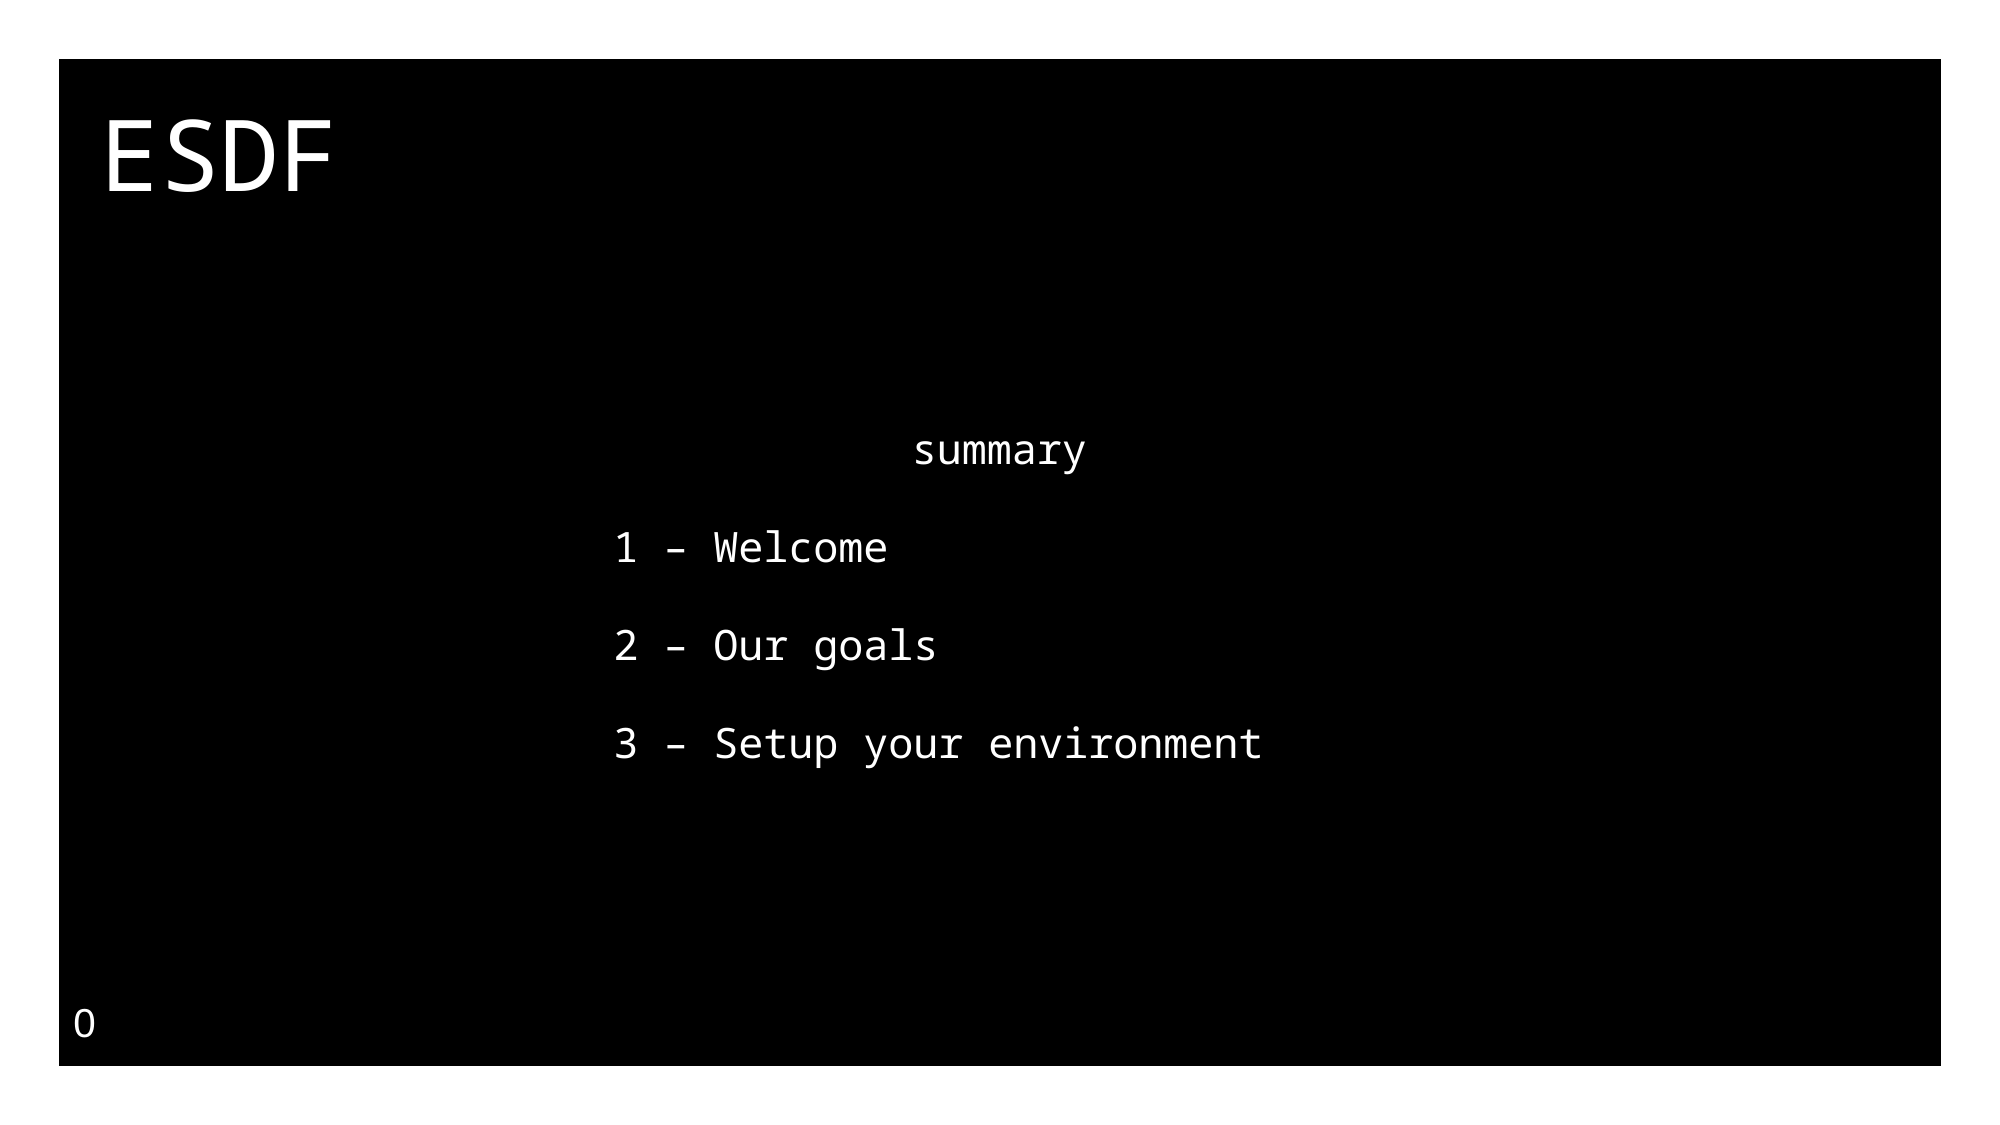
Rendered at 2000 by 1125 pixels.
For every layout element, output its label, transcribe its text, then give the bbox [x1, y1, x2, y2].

title ESDF [100, 0, 515, 396]
text_box 0 [58, 992, 773, 1070]
subtitle summary 1 – Welcome 2 – Our goals 3 – Setup your environment [613, 160, 1511, 1054]
